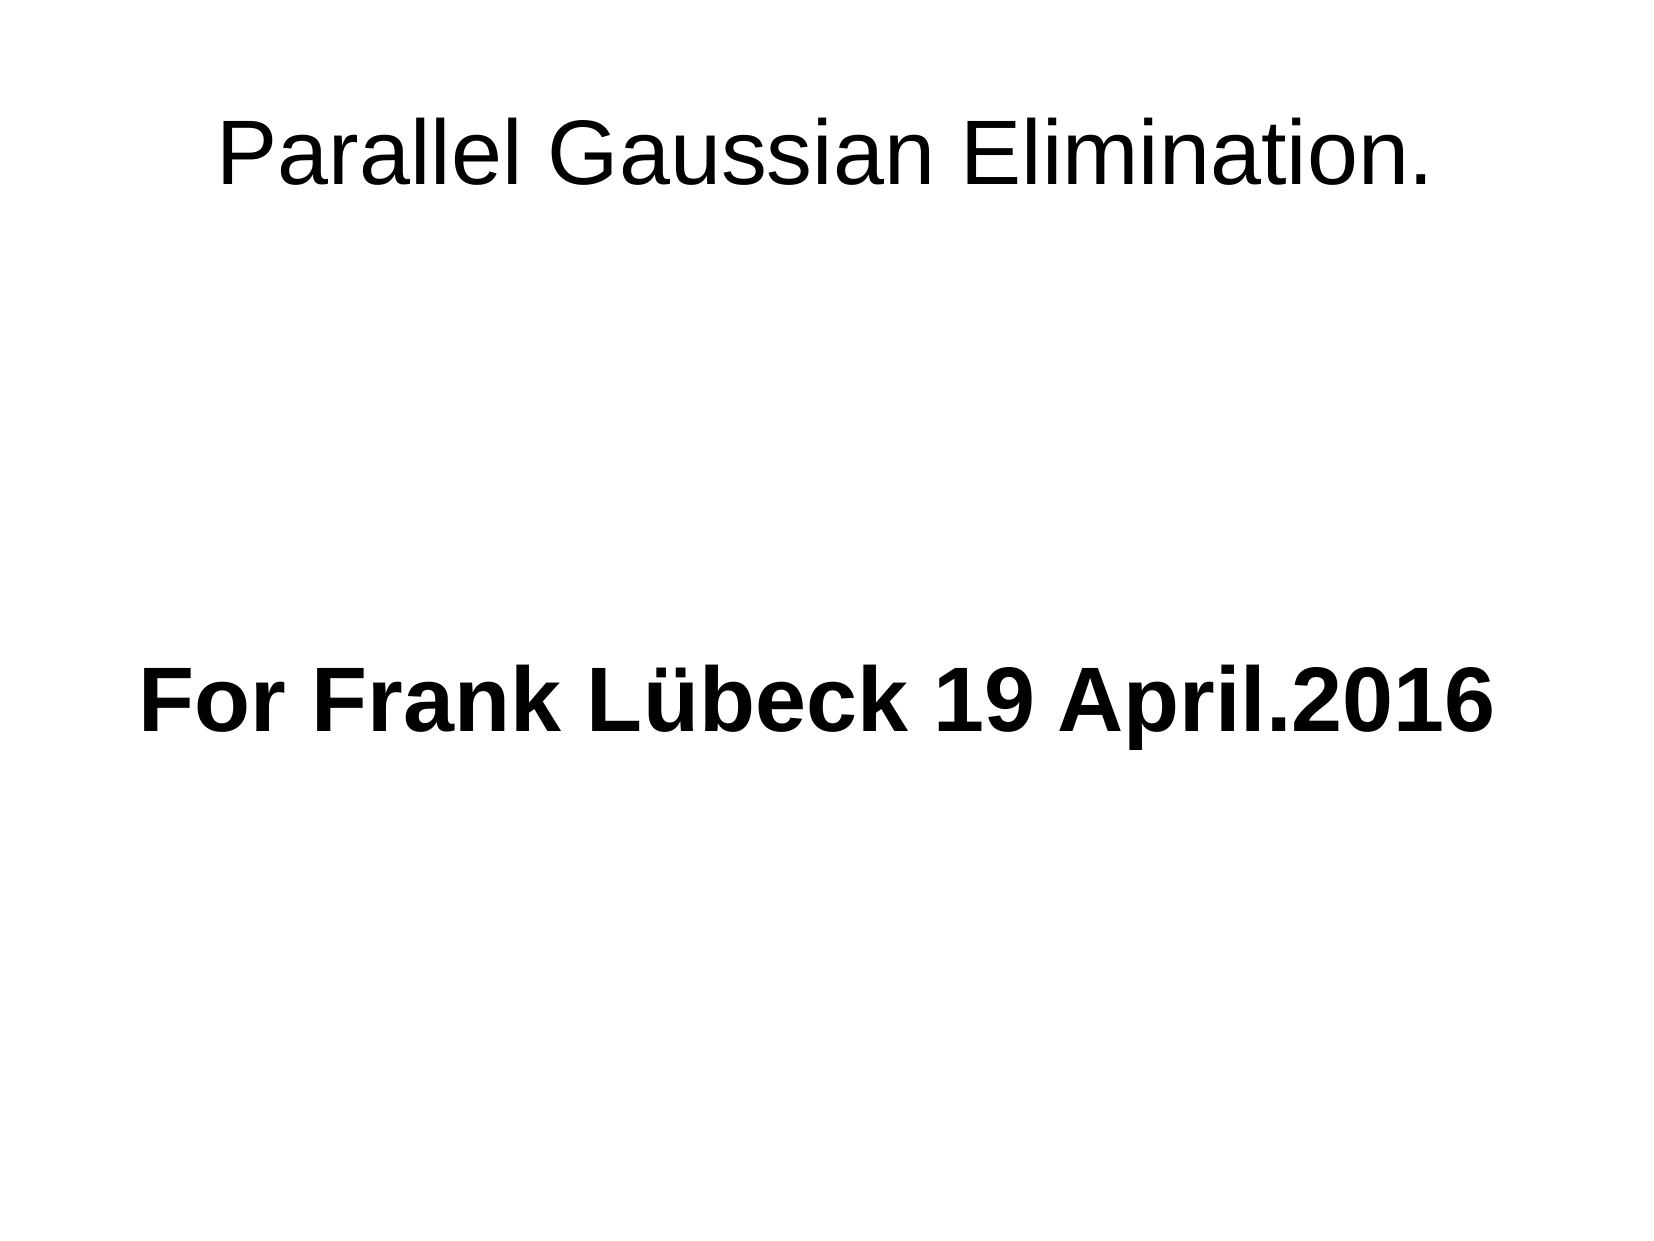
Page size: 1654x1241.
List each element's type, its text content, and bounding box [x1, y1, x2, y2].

subtitle For Frank Lübeck 19 April.2016 [82, 297, 1571, 1102]
title Parallel Gaussian Elimination. [82, 56, 1571, 250]
